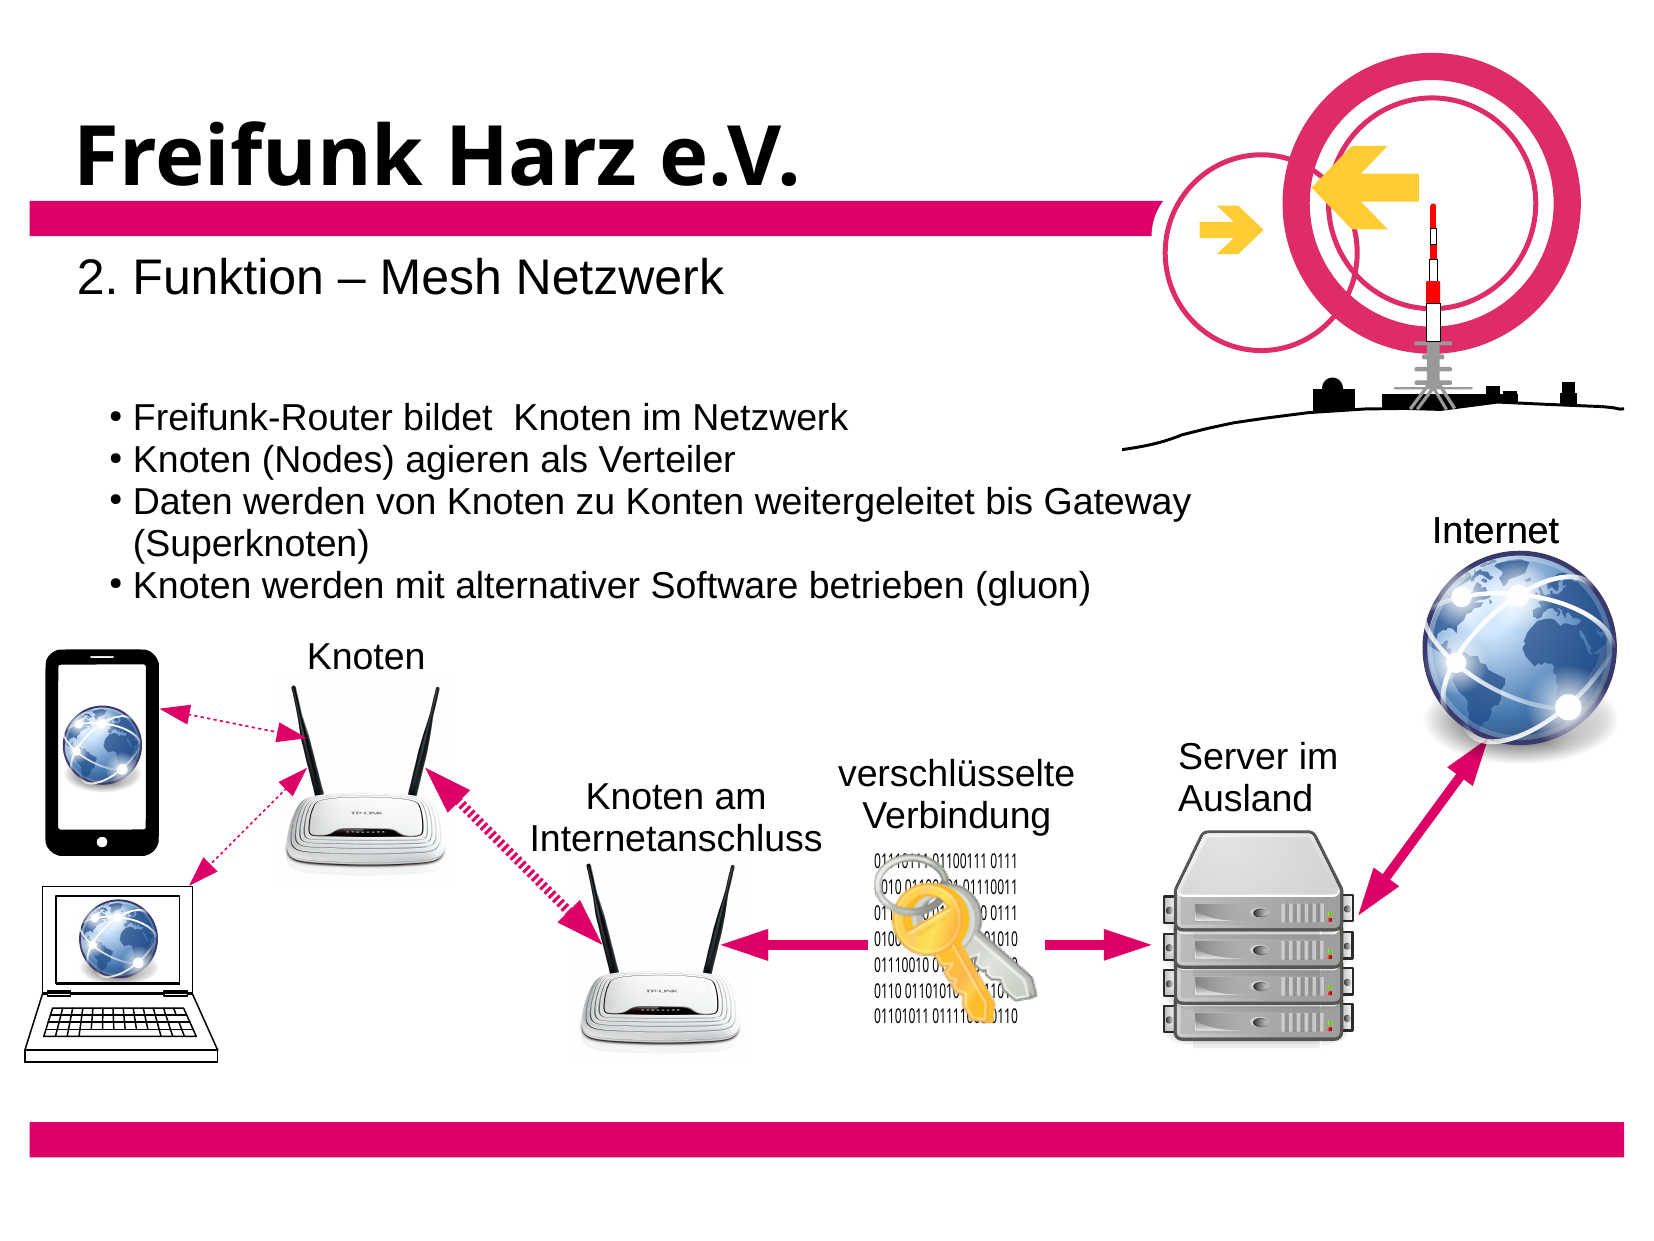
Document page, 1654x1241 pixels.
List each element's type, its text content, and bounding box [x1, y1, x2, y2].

text_box Internet [1417, 501, 1654, 559]
subtitle 2. Funktion – Mesh Netzwerk [76, 218, 975, 330]
text_box Knoten am Internetanschluss [513, 767, 809, 886]
picture [44, 648, 160, 857]
text_box Freifunk-Router bildet Knoten im Netzwerk Knoten (Nodes) agieren als Verteiler Daten werden von Knoten zu Konten weitergeleitet bis Gateway (Superknoten) Knoten werden mit alternativer Software betrieben (gluon) [59, 330, 1300, 656]
text_box Server im Ausland [1163, 727, 1400, 827]
picture [24, 885, 219, 1063]
text_box Knoten [218, 656, 514, 709]
picture [277, 678, 455, 886]
picture [572, 206, 1635, 1241]
text_box verschlüsselte Verbindung [809, 744, 1105, 886]
